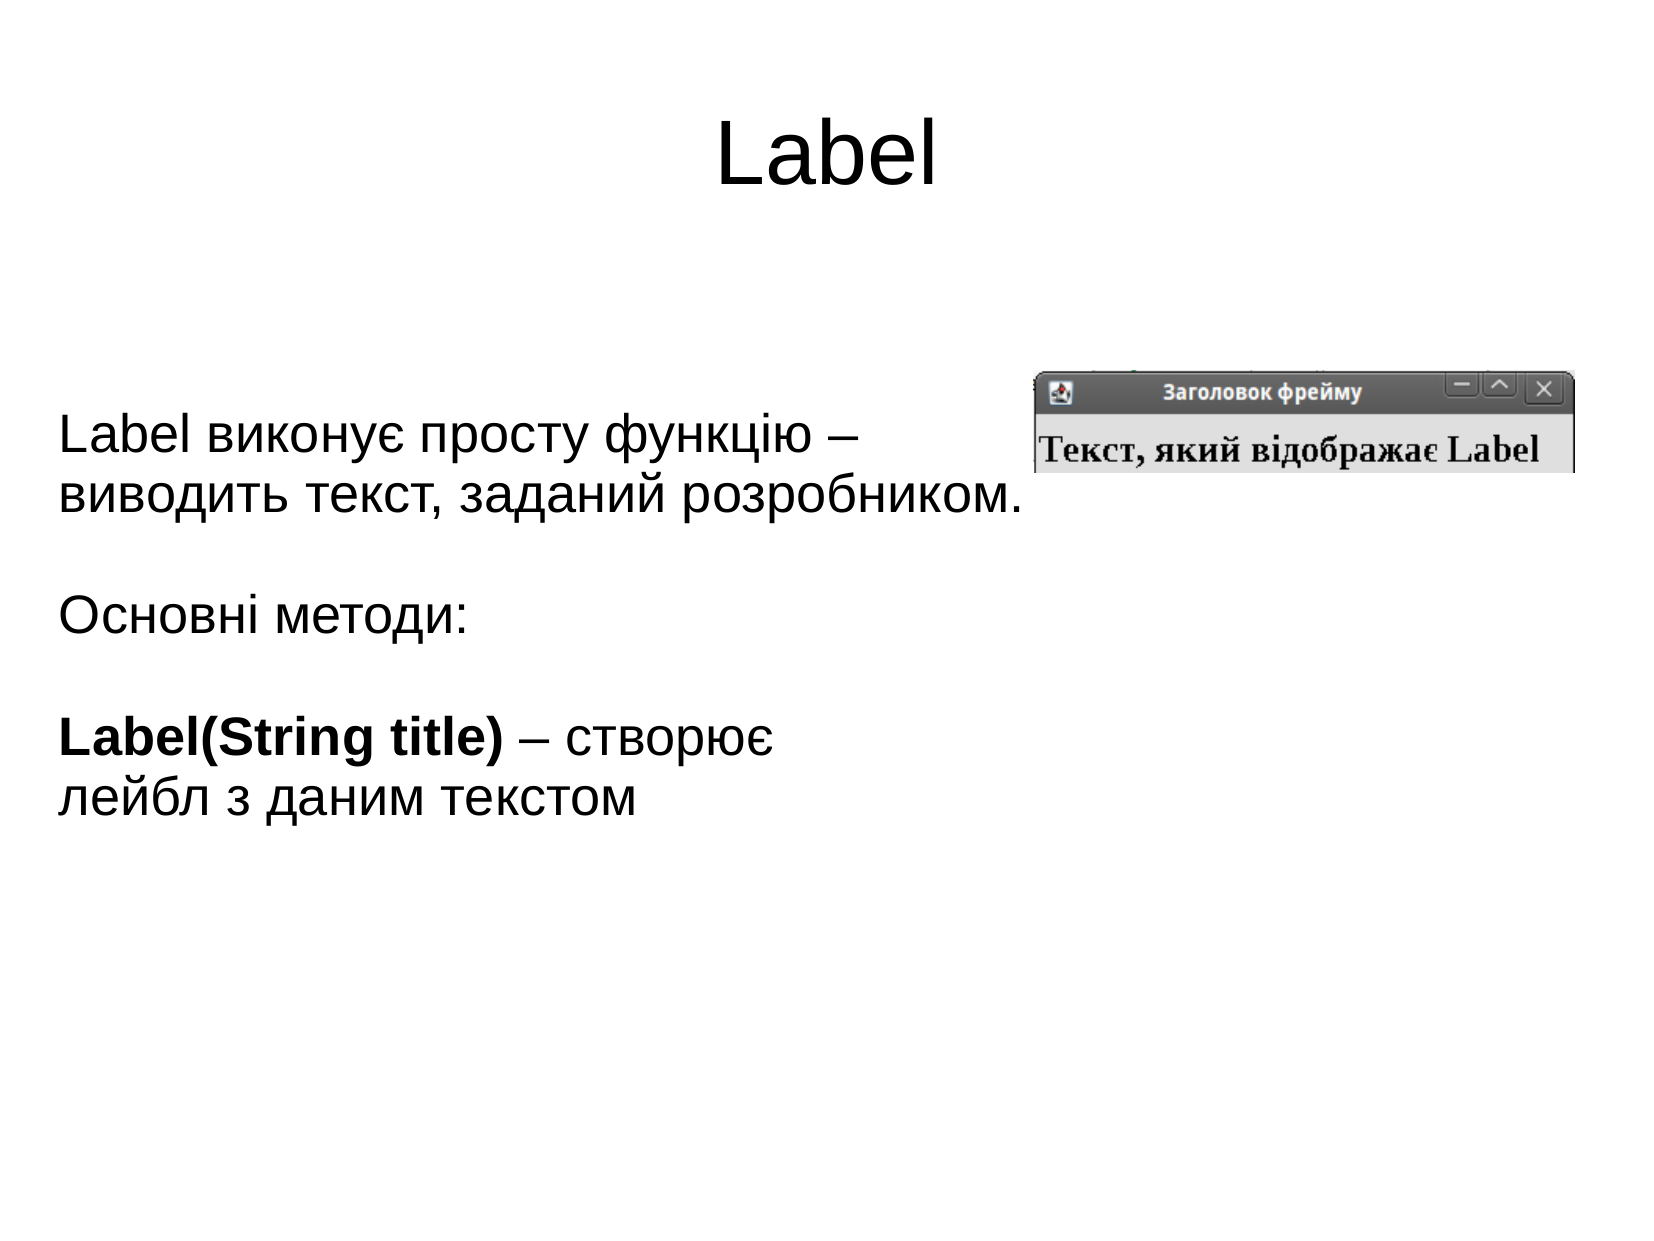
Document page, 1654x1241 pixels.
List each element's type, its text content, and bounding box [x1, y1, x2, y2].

subtitle Label виконує просту функцію – виводить текст, заданий розробником. Основні методи: Label(String title) – створює лейбл з даним текстом [59, 236, 1548, 1055]
title Label [82, 49, 1571, 257]
picture [1033, 370, 1575, 473]
